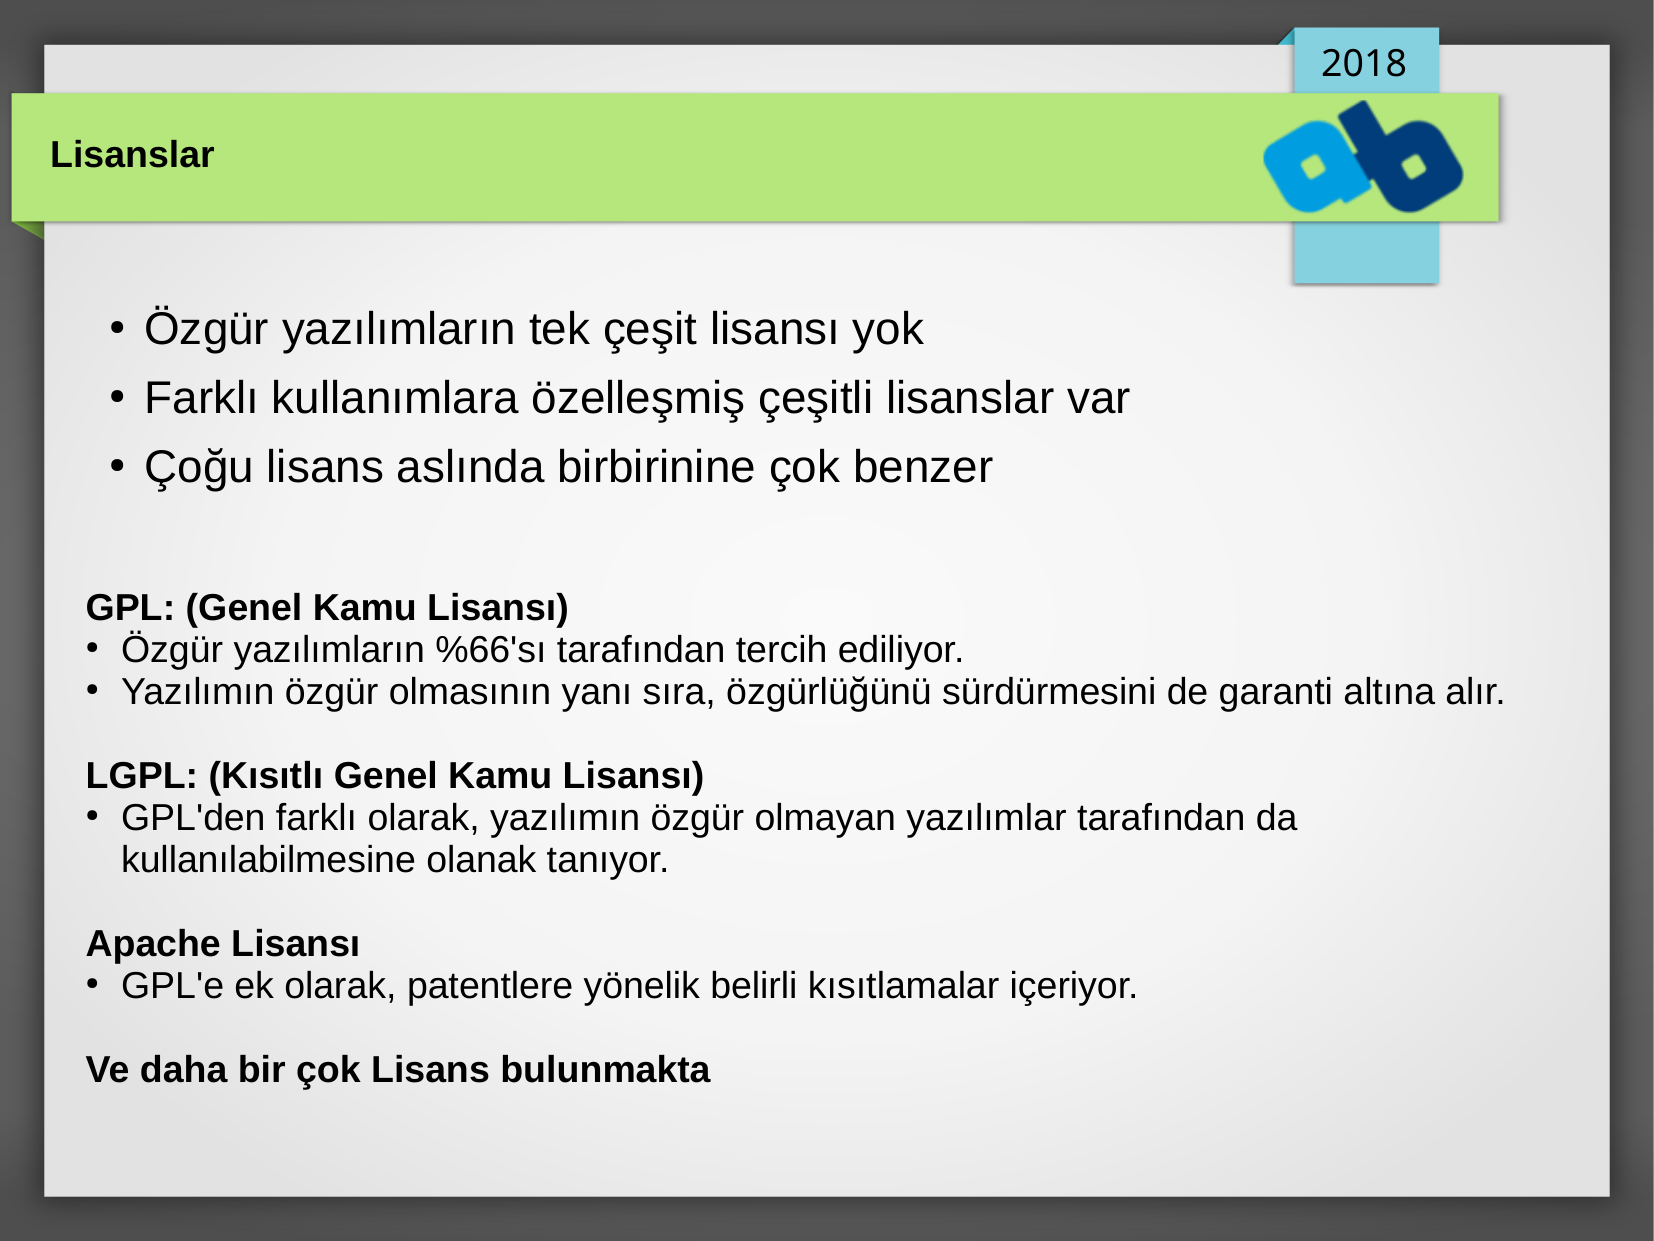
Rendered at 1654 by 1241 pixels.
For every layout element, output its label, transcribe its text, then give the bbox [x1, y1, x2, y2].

picture [0, 0, 1654, 1241]
text_box 2018 [1299, 29, 1430, 98]
text_box Özgür yazılımların tek çeşit lisansı yok Farklı kullanımlara özelleşmiş çeşitli lisanslar var Çoğu lisans aslında birbirinine çok benzer [94, 295, 1241, 500]
text_box GPL: (Genel Kamu Lisansı) Özgür yazılımların %66'sı tarafından tercih ediliyor. Yazılımın özgür olmasının yanı sıra, özgürlüğünü sürdürmesini de garanti altına alır. LGPL: (Kısıtlı Genel Kamu Lisansı) GPL'den farklı olarak, yazılımın özgür olmayan yazılımlar tarafından da kullanılabilmesine olanak tanıyor. Apache Lisansı GPL'e ek olarak, patentlere yönelik belirli kısıtlamalar içeriyor. Ve daha bir çok Lisans bulunmakta [70, 578, 1548, 1140]
text_box Lisanslar [35, 126, 1152, 184]
